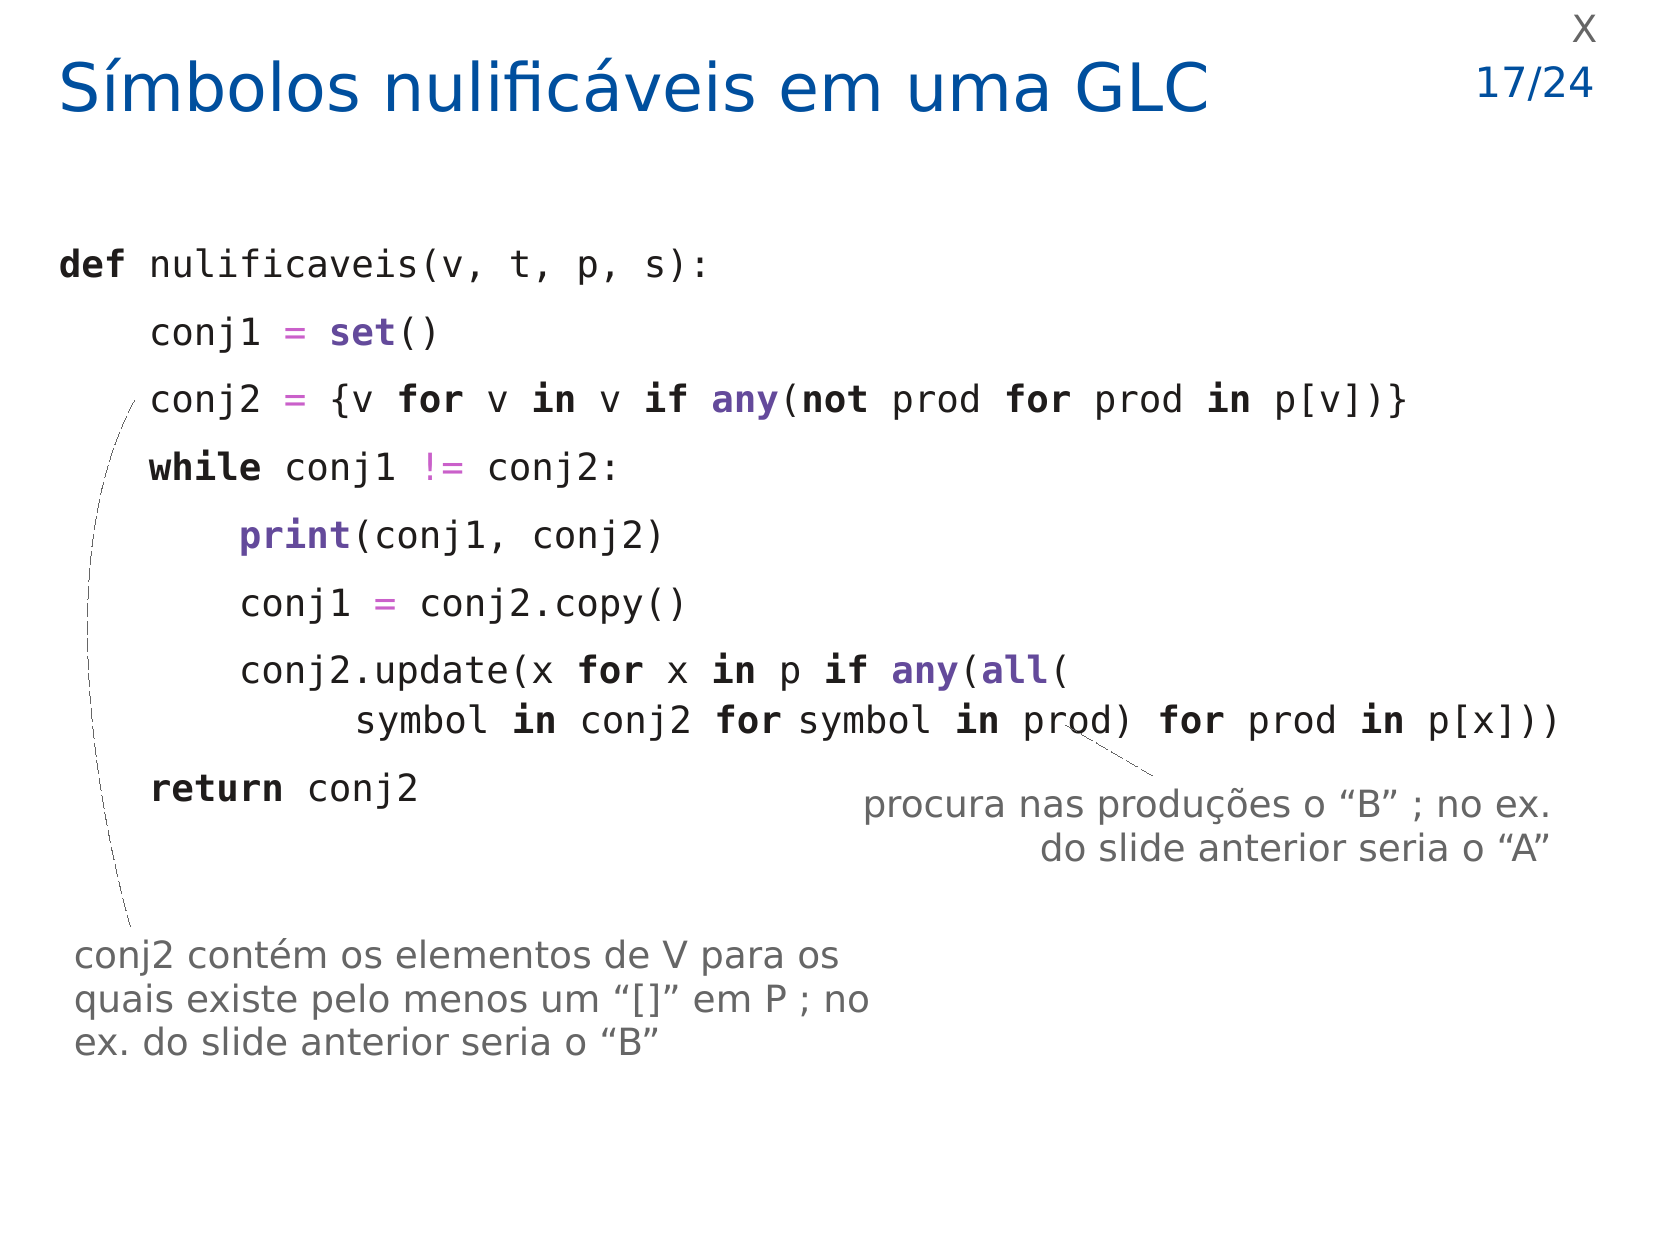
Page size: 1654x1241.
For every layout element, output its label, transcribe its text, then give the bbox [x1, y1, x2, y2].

text_box procura nas produções o “B” ; no ex. do slide anterior seria o “A” [819, 775, 1567, 883]
text_box X [1375, 0, 1613, 64]
list def nulificaveis(v, t, p, s): conj1 = set() conj2 = {v for v in v if any(not prod for prod in p[v])} while conj1 != conj2: print(conj1, conj2) conj1 = conj2.copy() conj2.update(x for x in p if any(all( symbol in conj2 for symbol in prod) for prod in p[x])) return conj2 [59, 236, 1595, 1182]
text_box conj2 contém os elementos de V para os quais existe pelo menos um “[]” em P ; no ex. do slide anterior seria o “B” [59, 926, 940, 1073]
title Símbolos nulificáveis em uma GLC [59, 29, 1625, 148]
